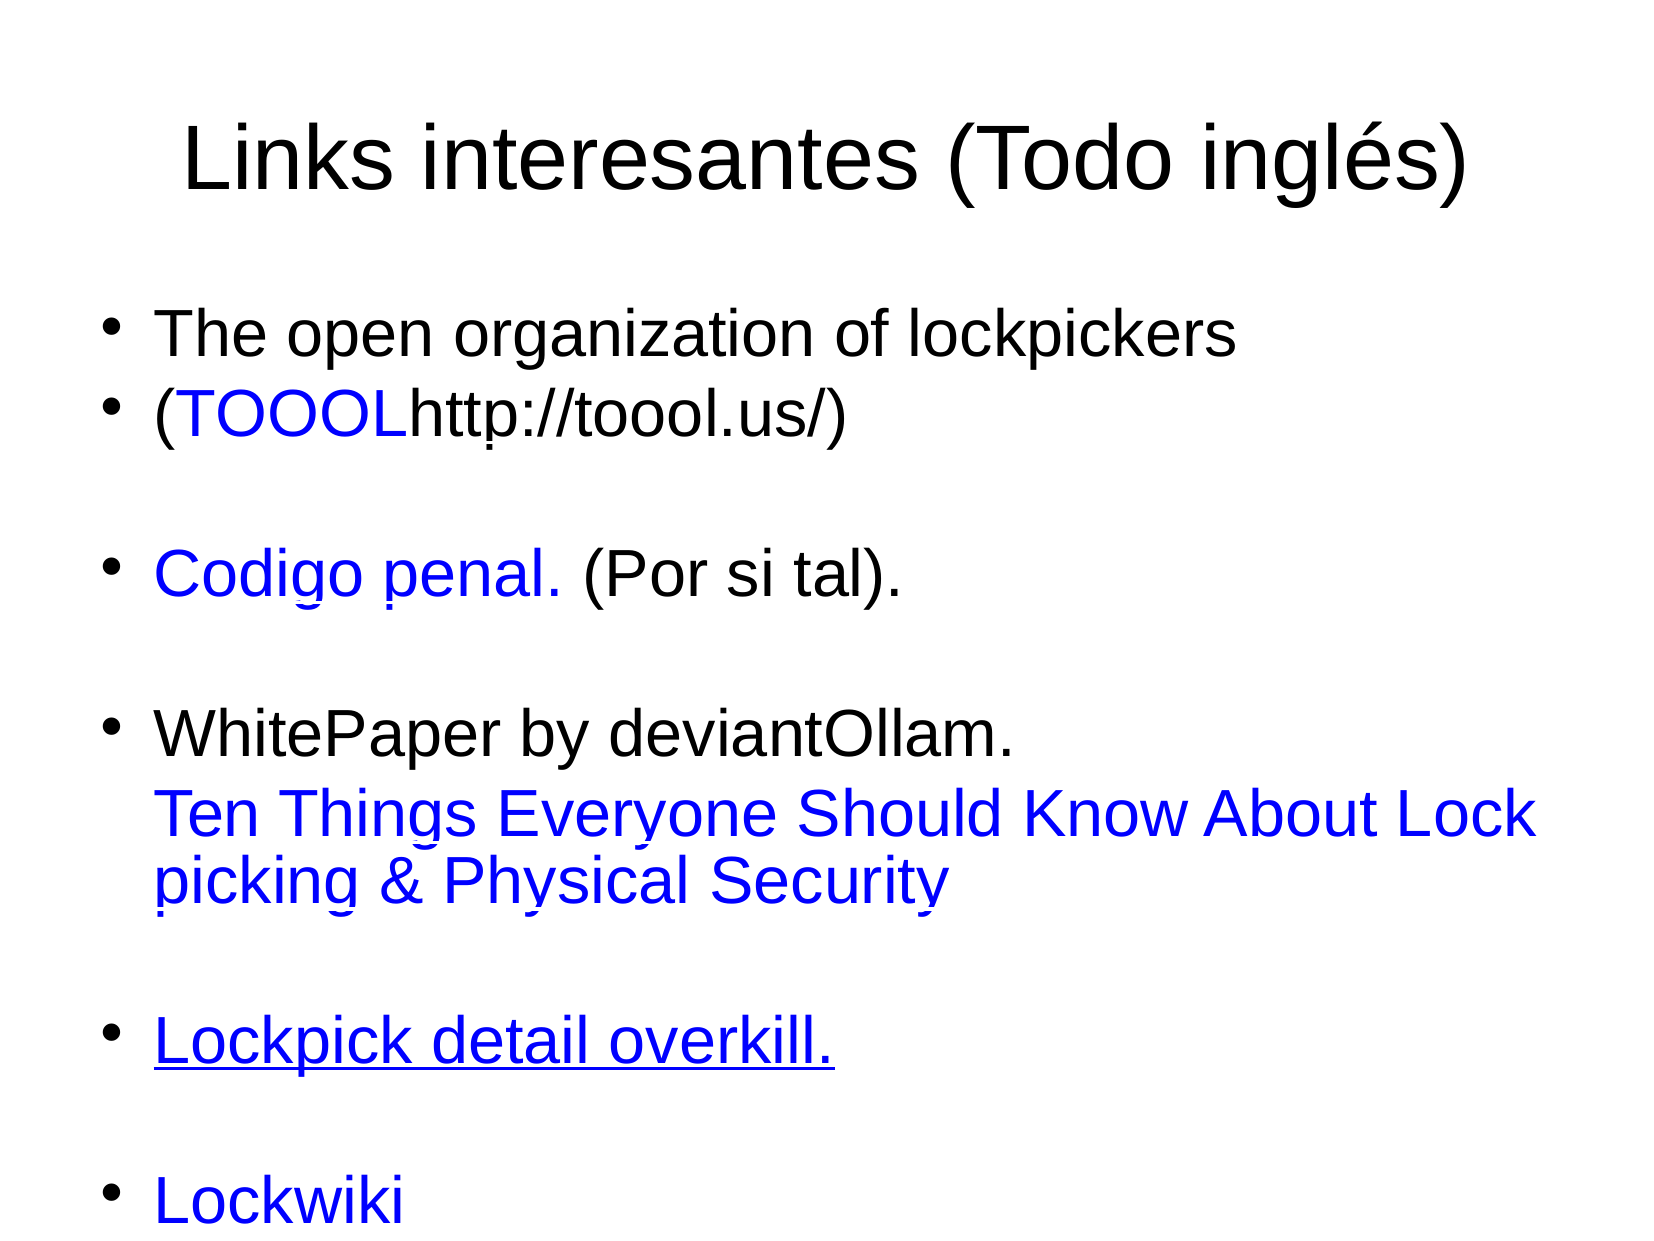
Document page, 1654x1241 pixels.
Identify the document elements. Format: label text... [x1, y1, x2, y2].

text_box The open organization of lockpickers (TOOOLhttp://toool.us/) Codigo penal. (Por si tal). WhitePaper by deviantOllam. Ten Things Everyone Should Know About Lockpicking & Physical Security Lockpick detail overkill. Lockwiki [82, 290, 1571, 1010]
text_box Links interesantes (Todo inglés) [82, 49, 1571, 257]
